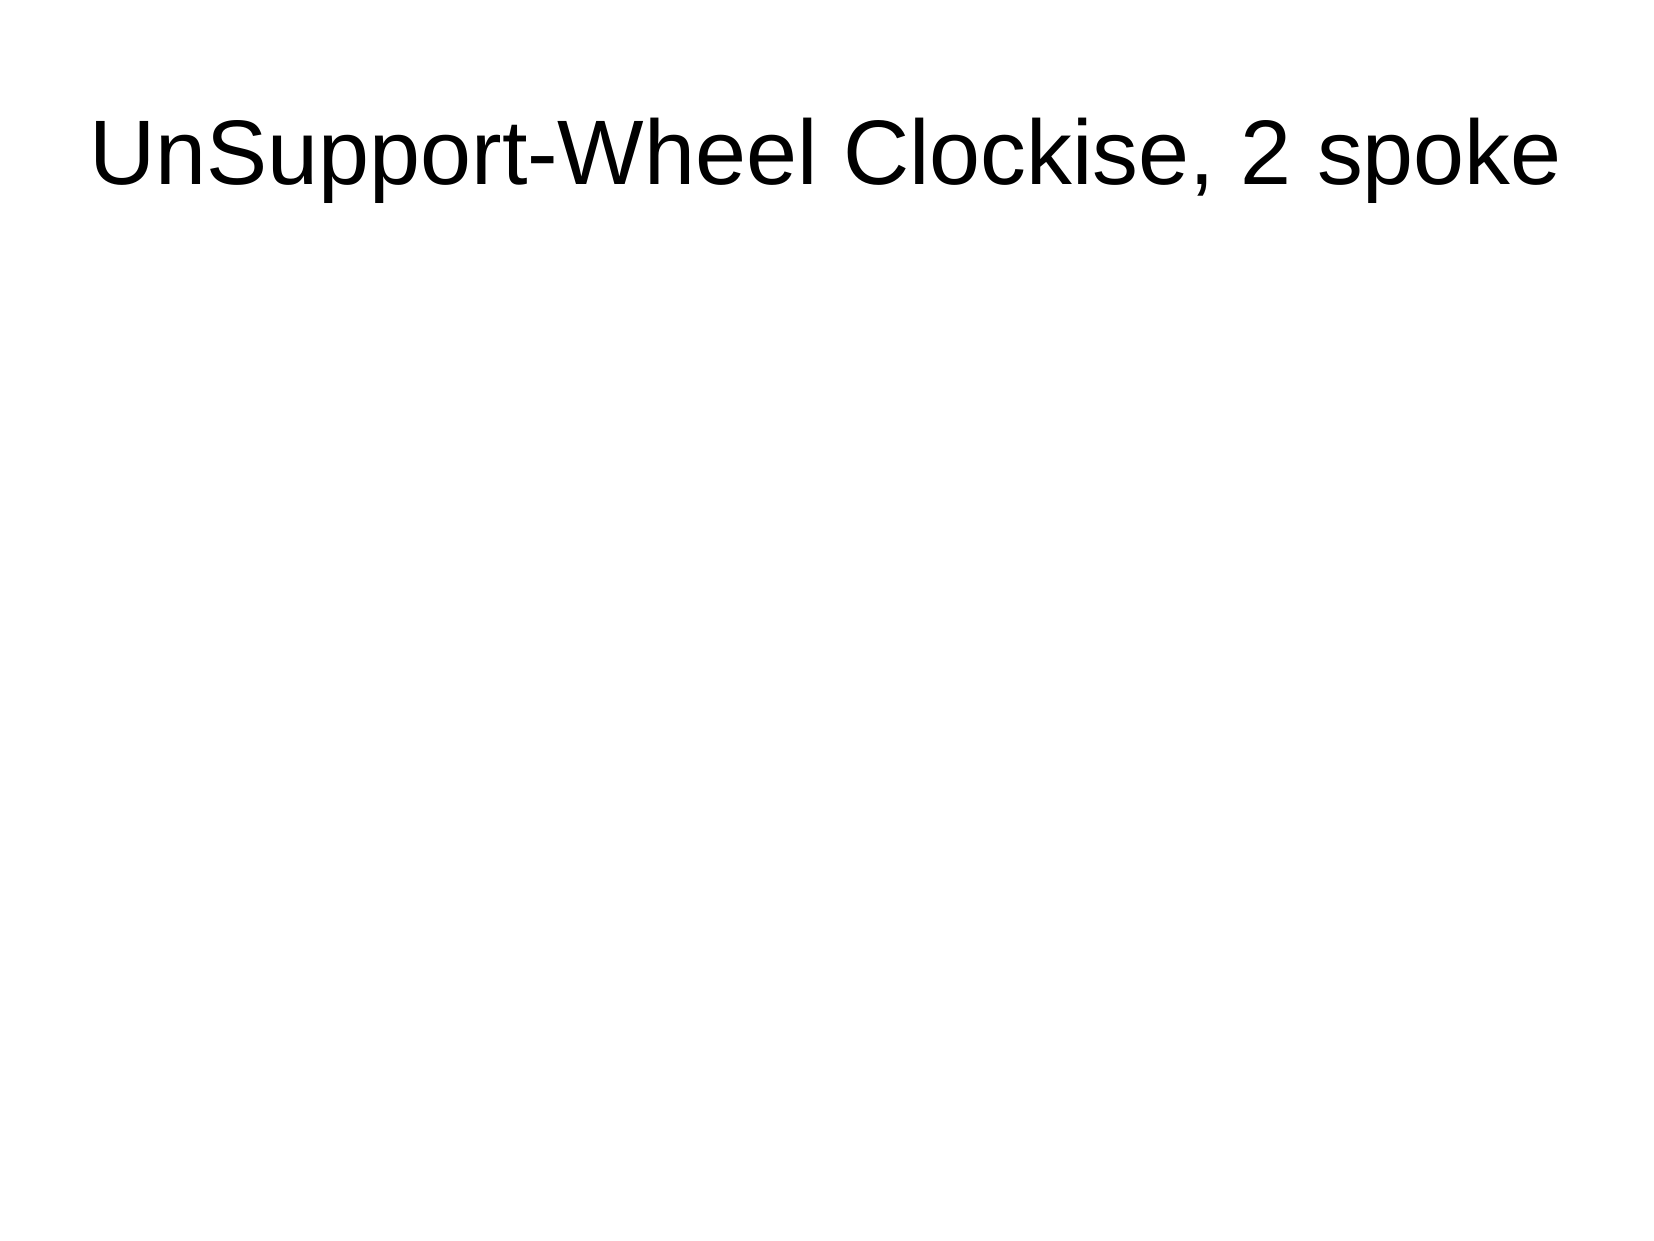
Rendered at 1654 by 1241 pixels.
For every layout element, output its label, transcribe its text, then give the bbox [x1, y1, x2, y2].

title UnSupport-Wheel Clockise, 2 spoke [82, 56, 1571, 250]
